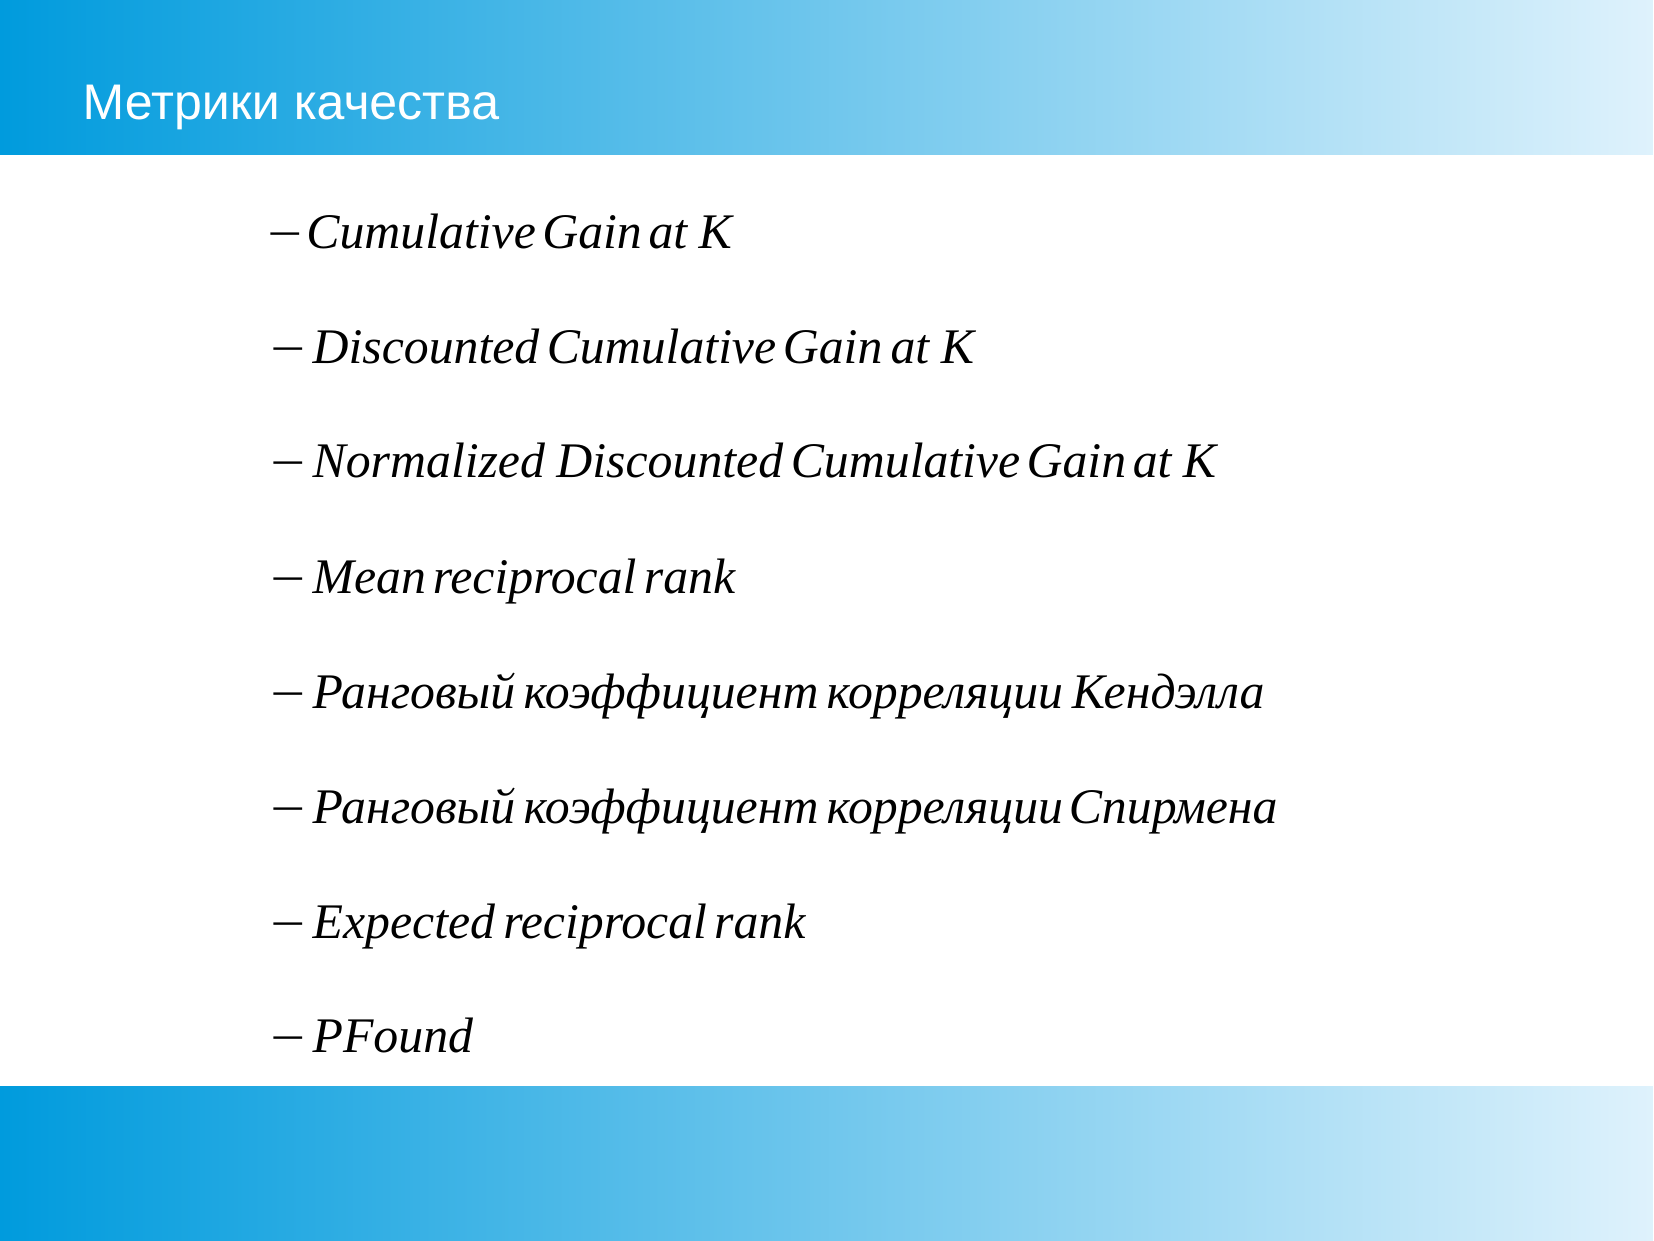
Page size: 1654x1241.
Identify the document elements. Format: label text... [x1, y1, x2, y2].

title Метрики качества [82, 49, 1571, 155]
chart [259, 204, 1291, 1122]
